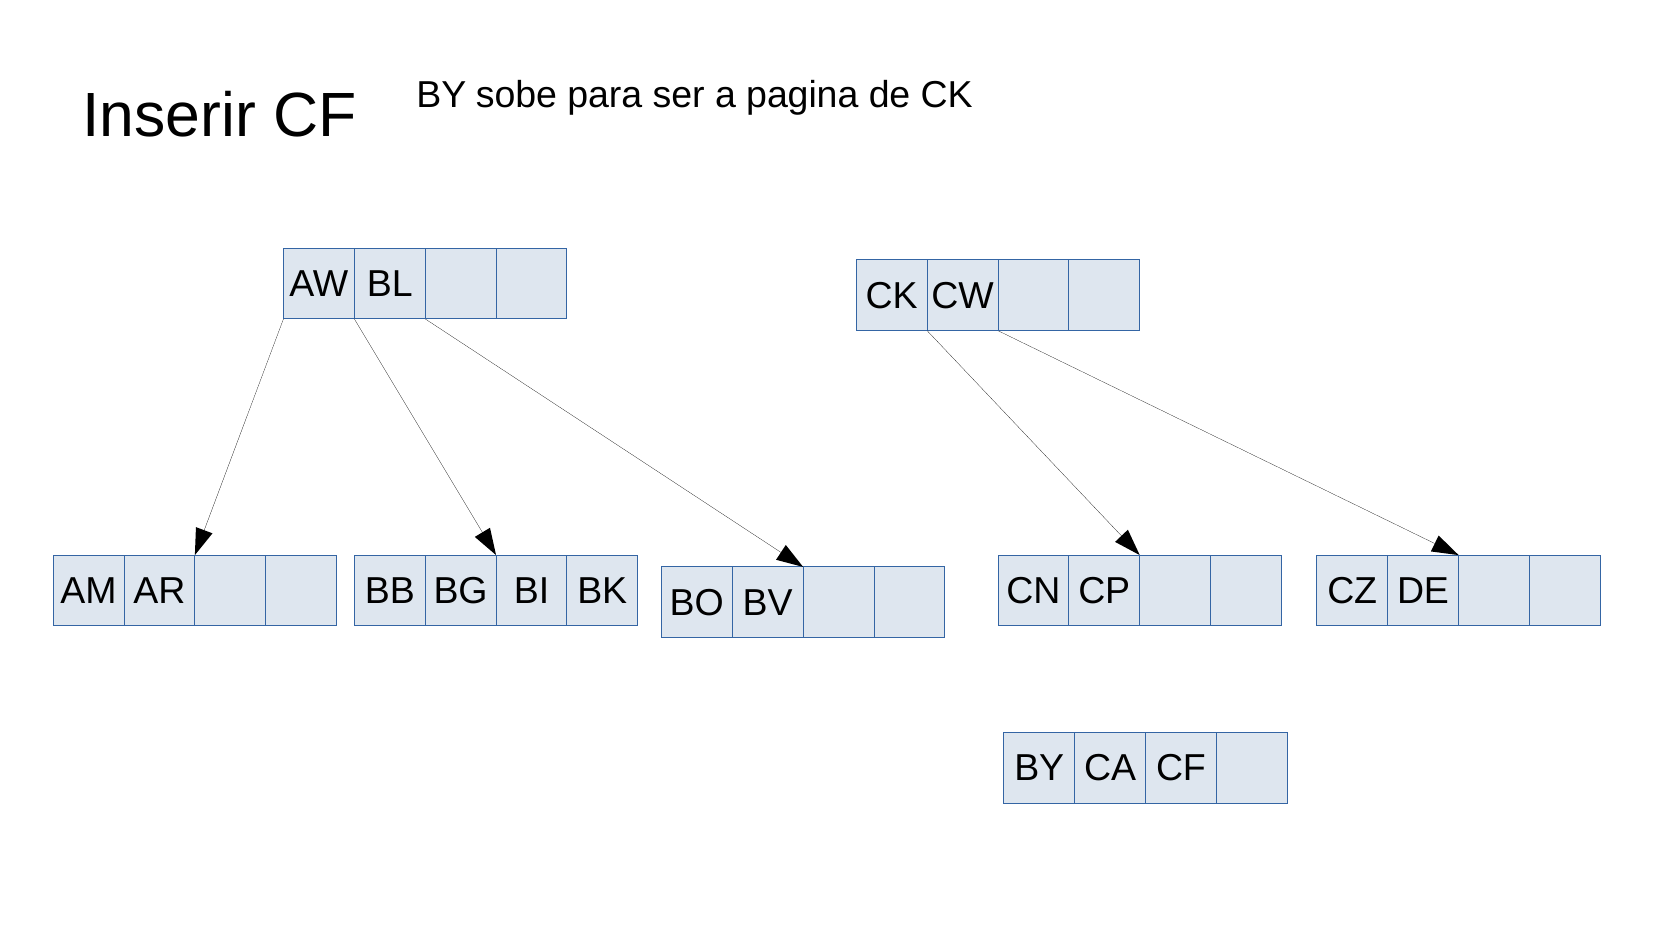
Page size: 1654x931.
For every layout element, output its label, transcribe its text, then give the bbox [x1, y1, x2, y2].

text_box [1458, 555, 1601, 626]
title Inserir CF [82, 37, 1571, 193]
text_box BY [1003, 732, 1074, 804]
text_box [1216, 732, 1288, 804]
text_box [1139, 555, 1282, 626]
text_box AM [53, 555, 124, 626]
text_box BL [354, 248, 425, 319]
text_box CP [1068, 555, 1139, 626]
text_box CA [1074, 732, 1145, 804]
text_box CN [998, 555, 1068, 626]
text_box AW [283, 248, 354, 319]
text_box [998, 259, 1140, 331]
text_box CZ [1316, 555, 1387, 626]
text_box BG [425, 555, 496, 626]
text_box DE [1387, 555, 1458, 626]
text_box [194, 555, 337, 626]
text_box CW [927, 259, 998, 331]
text_box AR [124, 555, 194, 626]
text_box BI [496, 555, 566, 626]
text_box BK [566, 555, 638, 626]
text_box [425, 248, 567, 319]
text_box CF [1145, 732, 1216, 804]
text_box BV [732, 566, 803, 638]
text_box CK [856, 259, 927, 331]
text_box [803, 566, 945, 638]
text_box BY sobe para ser a pagina de CK [401, 66, 999, 166]
text_box BO [661, 566, 732, 638]
text_box BB [354, 555, 425, 626]
